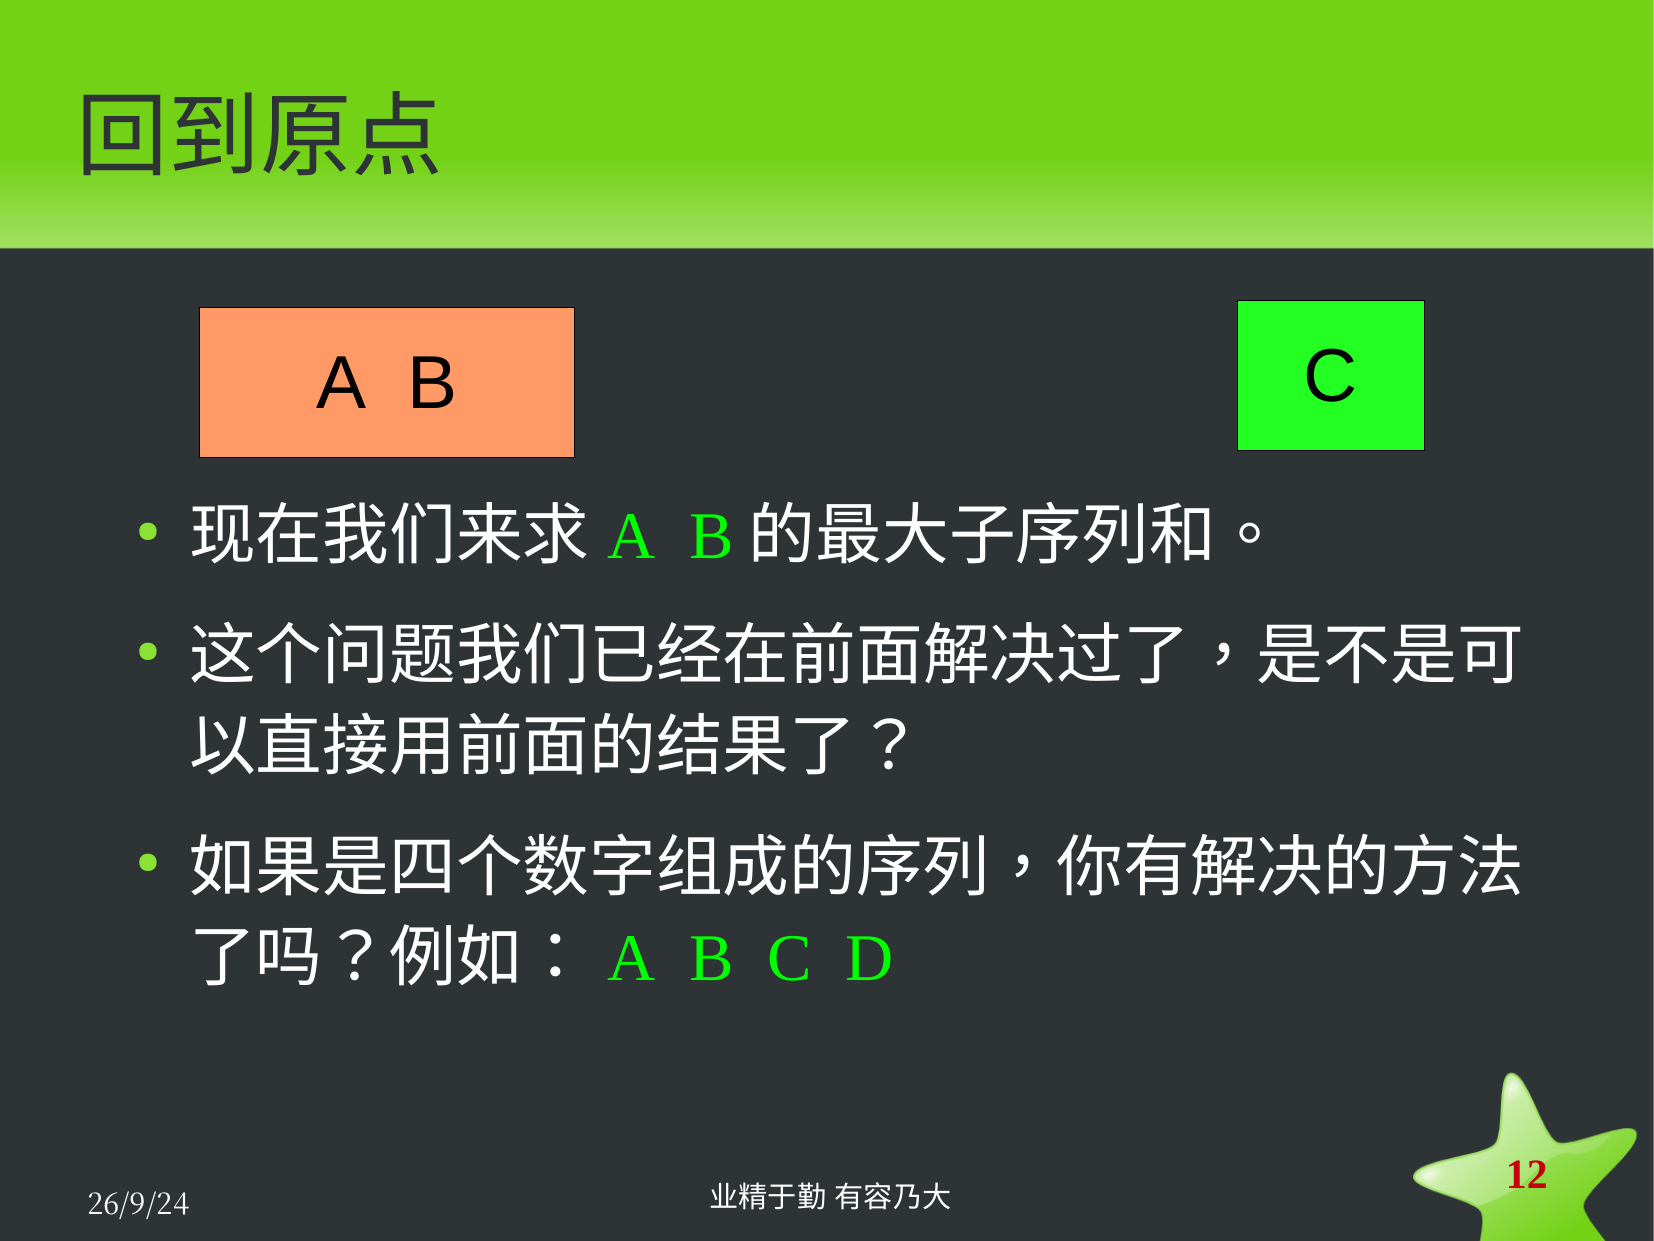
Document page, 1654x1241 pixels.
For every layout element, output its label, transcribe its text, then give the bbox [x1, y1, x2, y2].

text_box C [1237, 300, 1425, 451]
picture [0, 0, 1654, 1241]
list 现在我们来求A B的最大子序列和。 这个问题我们已经在前面解决过了，是不是可以直接用前面的结果了？ 如果是四个数字组成的序列，你有解决的方法了吗？例如：A B C D [82, 487, 1571, 1109]
text_box A B [199, 307, 575, 458]
title 回到原点 [76, 29, 1565, 237]
